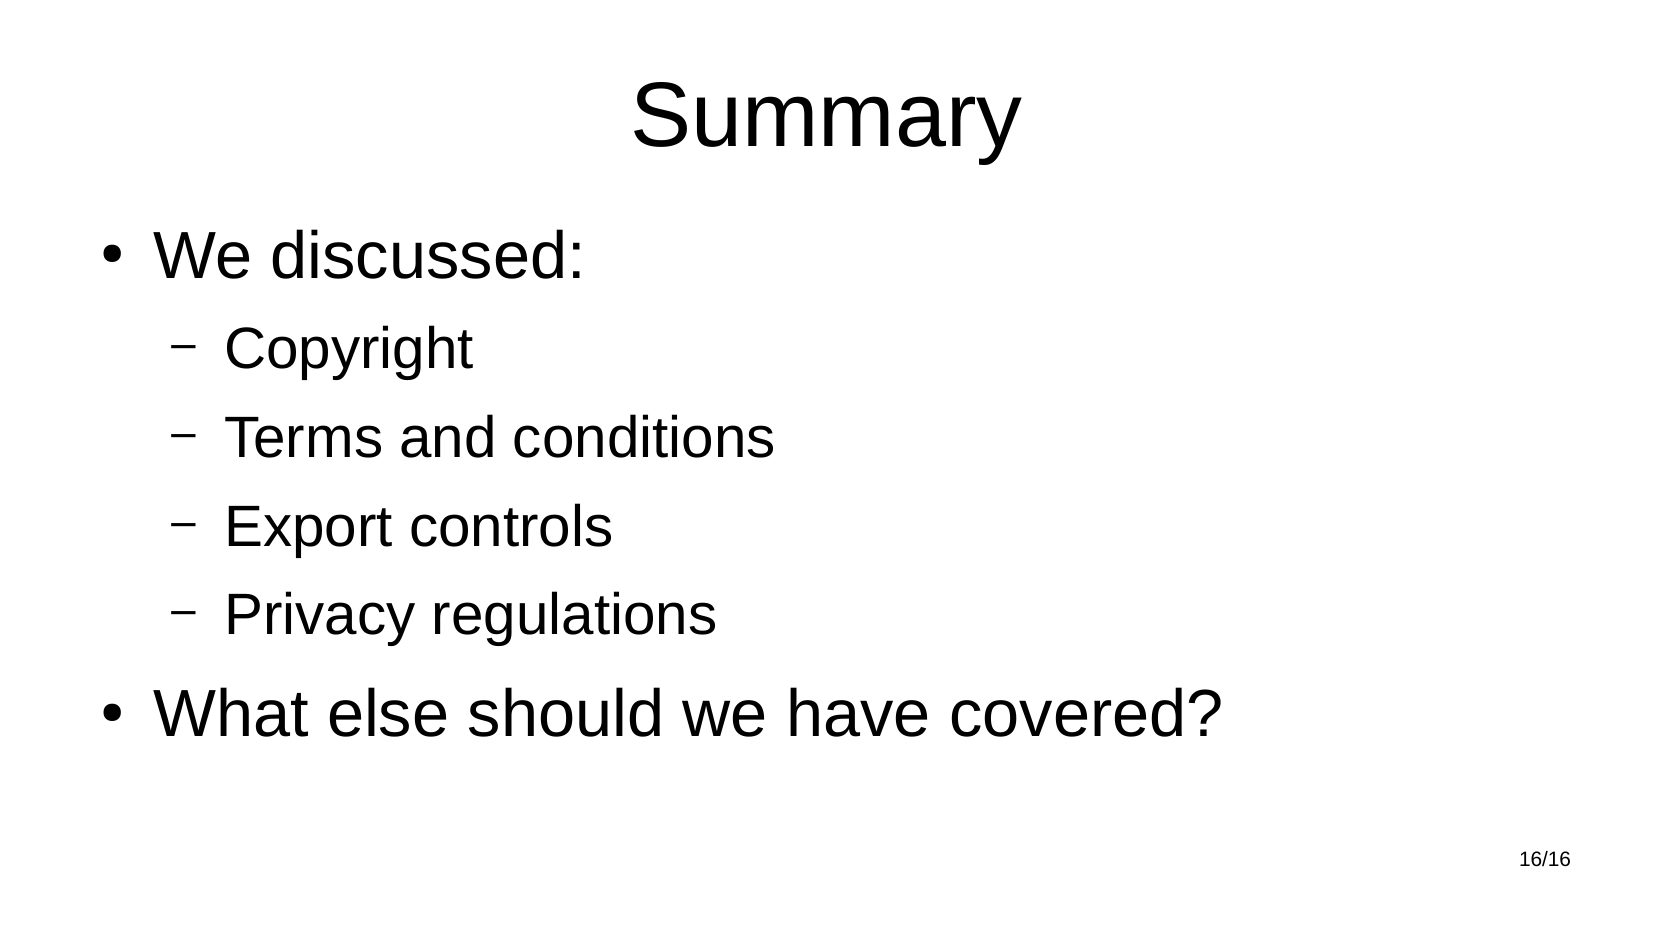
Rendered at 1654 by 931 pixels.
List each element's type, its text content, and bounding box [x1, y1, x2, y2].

title Summary [82, 37, 1571, 193]
list We discussed: Copyright Terms and conditions Export controls Privacy regulations What else should we have covered? [82, 217, 1571, 758]
